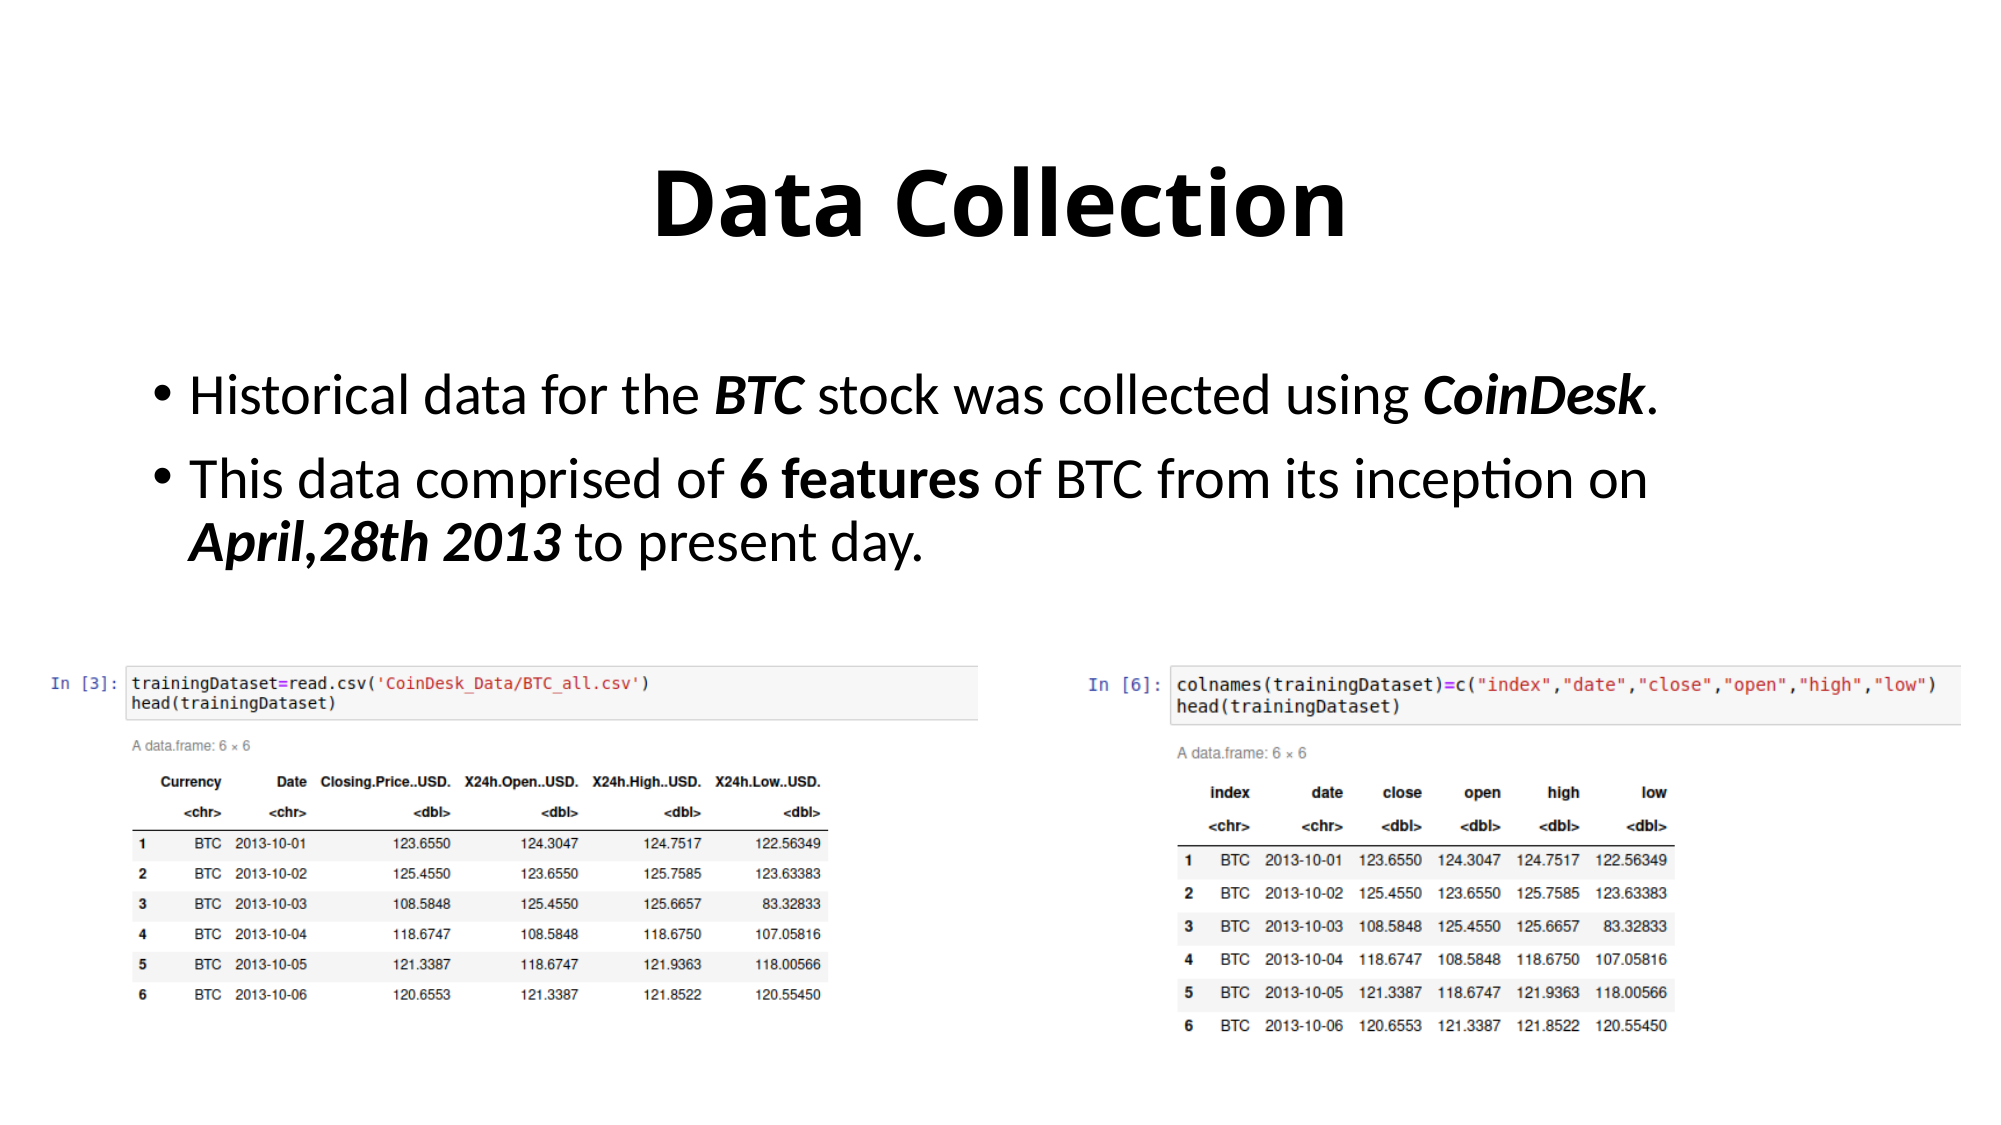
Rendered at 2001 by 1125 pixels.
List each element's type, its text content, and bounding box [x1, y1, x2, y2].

picture [35, 660, 978, 1016]
title Data Collection [137, 97, 1863, 316]
picture [1015, 649, 1961, 1044]
list Historical data for the BTC stock was collected using CoinDesk. This data comprised of 6 features of BTC from its inception on April,28th 2013 to present day. [137, 356, 1863, 597]
